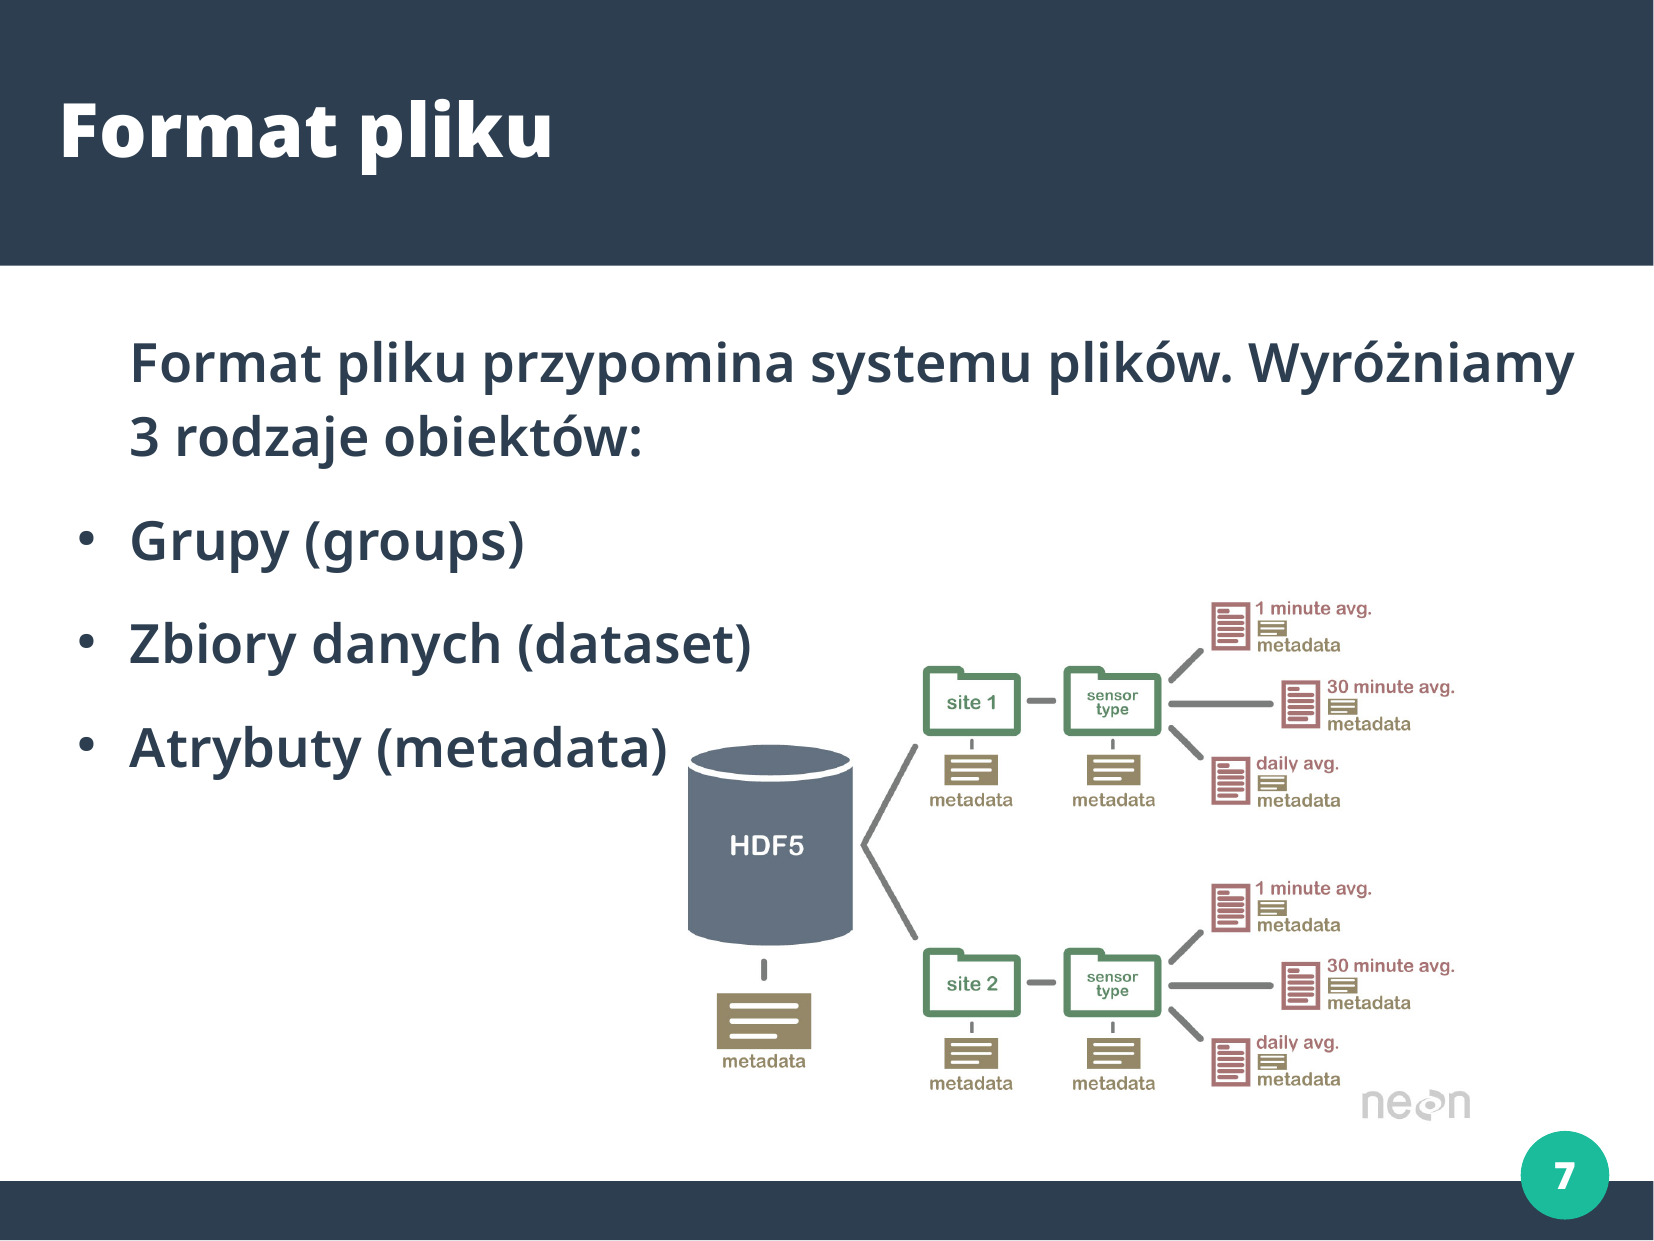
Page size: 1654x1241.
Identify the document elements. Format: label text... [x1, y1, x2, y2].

title Format pliku [59, 49, 1595, 207]
list Format pliku przypomina systemu plików. Wyróżniamy 3 rodzaje obiektów: Grupy (groups) Zbiory danych (dataset) Atrybuty (metadata) [59, 324, 1595, 1152]
